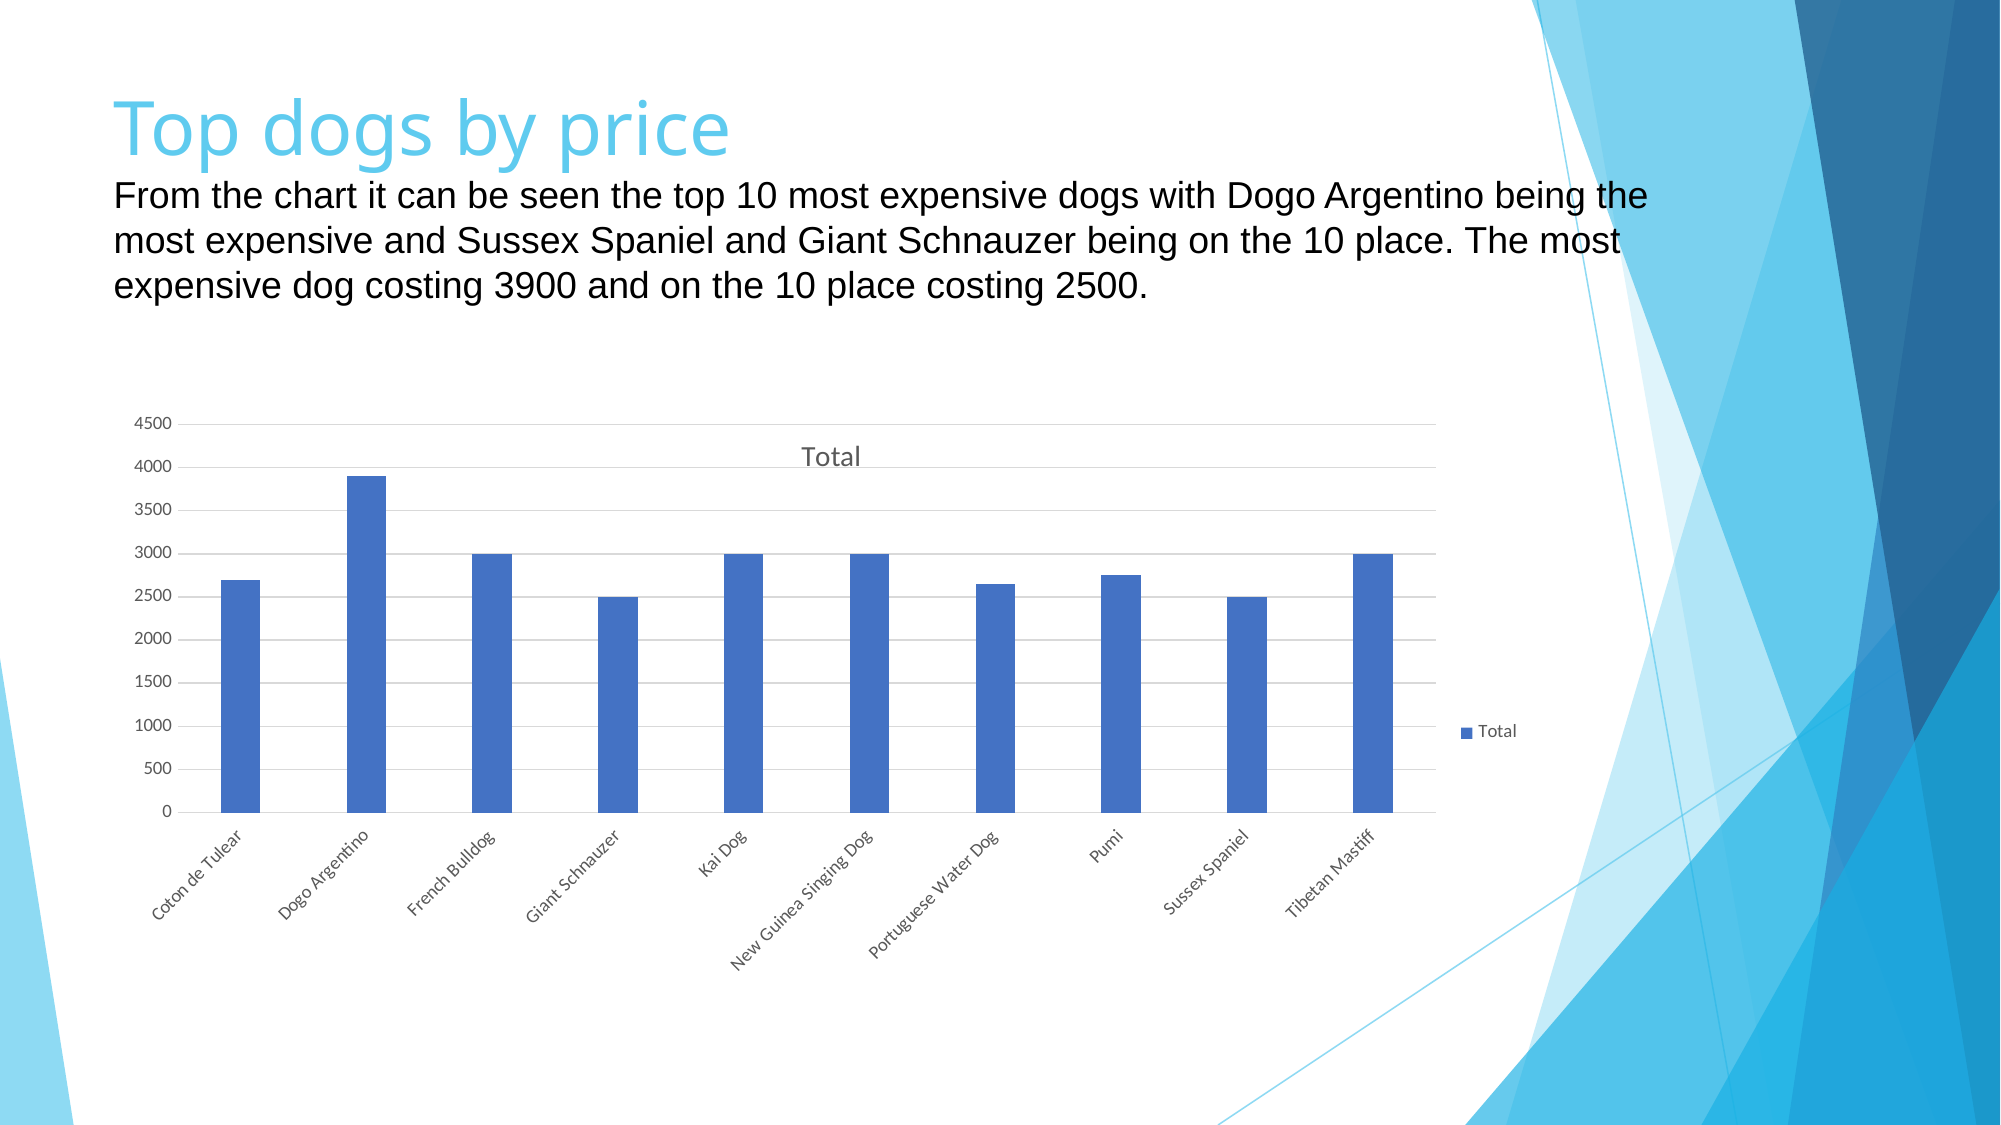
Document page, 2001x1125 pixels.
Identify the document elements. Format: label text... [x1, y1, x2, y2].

title Top dogs by price From the chart it can be seen the top 10 most expensive dogs with Dogo Argentino being the most expensive and Sussex Spaniel and Giant Schnauzer being on the 10 place. The most expensive dog costing 3900 and on the 10 place costing 2500. [98, 73, 1692, 406]
chart [125, 414, 1536, 1052]
